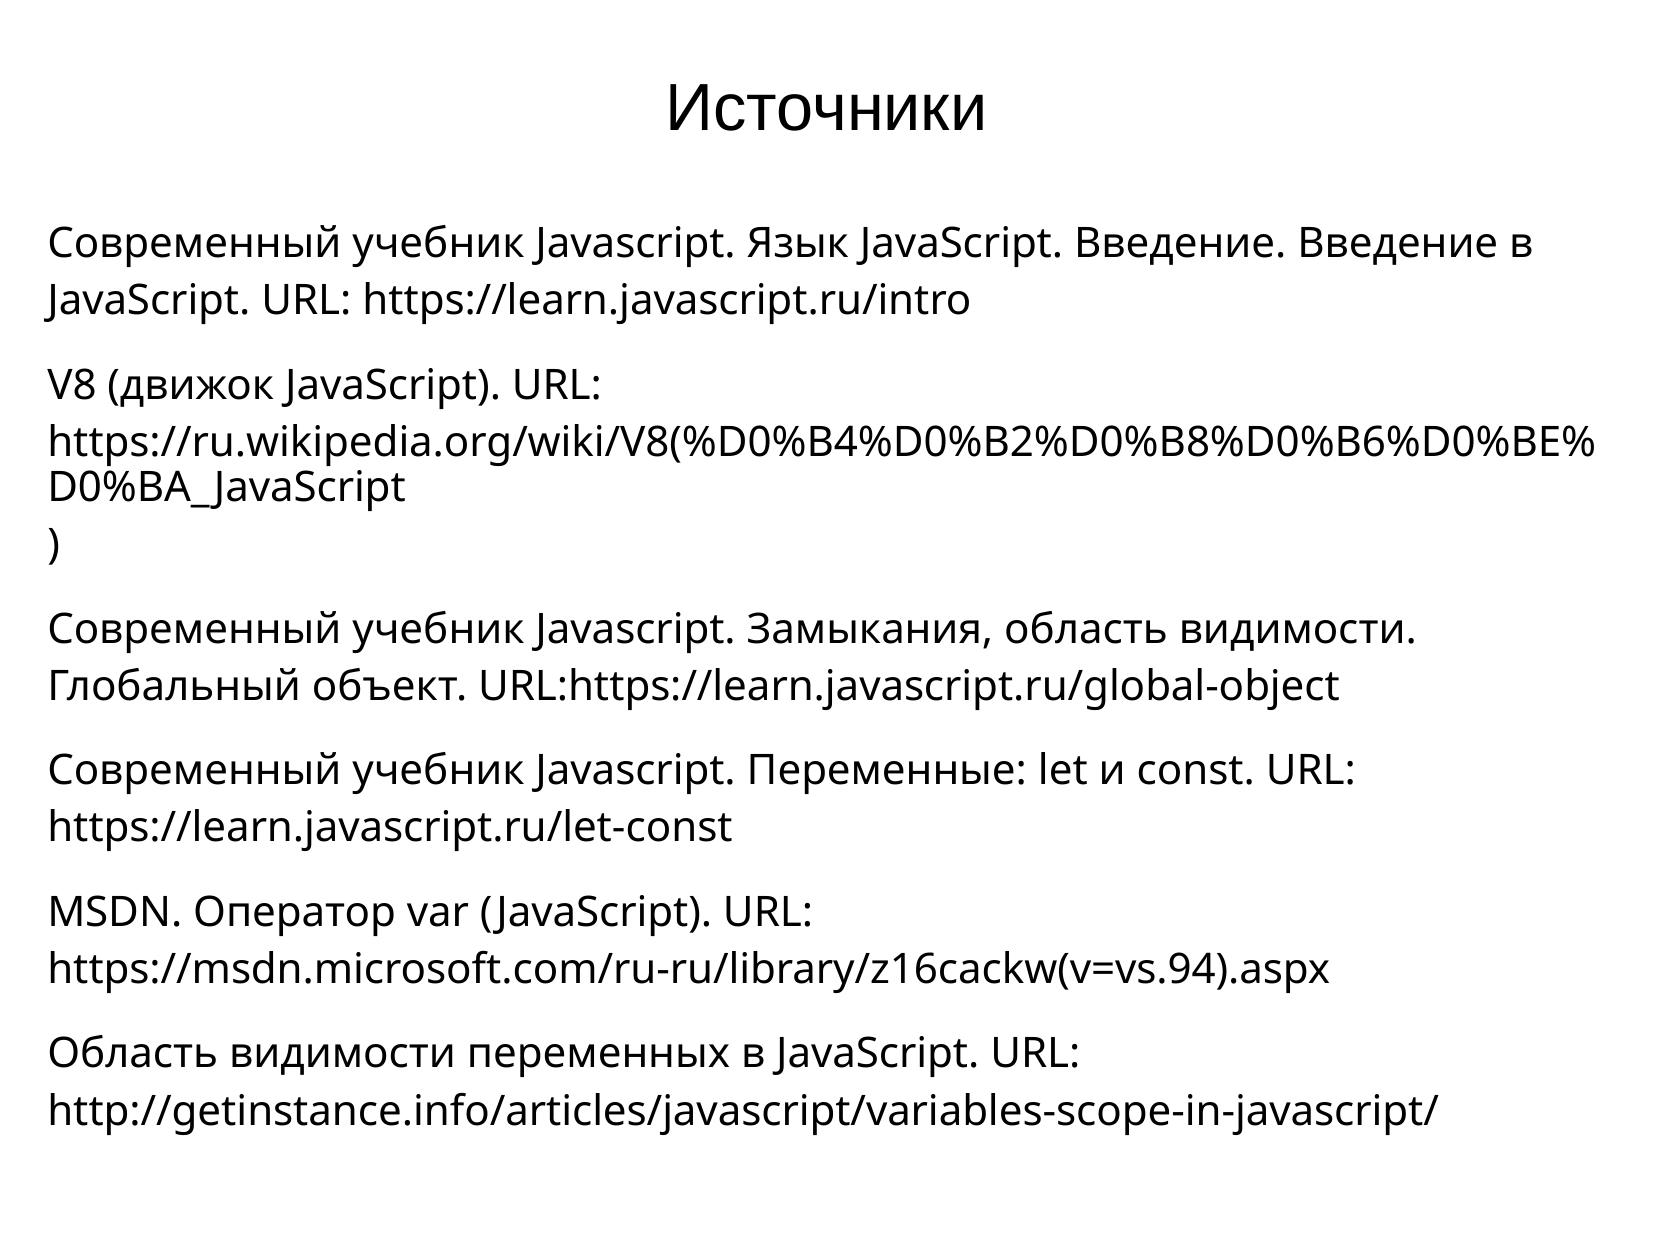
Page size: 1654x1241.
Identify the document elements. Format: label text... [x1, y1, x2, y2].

title Источники [82, 49, 1571, 166]
list Современный учебник Javascript. Язык JavaScript. Введение. Введение в JavaScript. URL: https://learn.javascript.ru/intro V8 (движок JavaScript). URL:https://ru.wikipedia.org/wiki/V8(%D0%B4%D0%B2%D0%B8%D0%B6%D0%BE%D0%BA_JavaScript) Современный учебник Javascript. Замыкания, область видимости. Глобальный объект. URL:https://learn.javascript.ru/global-object Современный учебник Javascript. Переменные: let и const. URL: https://learn.javascript.ru/let-const MSDN. Оператор var (JavaScript). URL: https://msdn.microsoft.com/ru-ru/library/z16cackw(v=vs.94).aspx Область видимости переменных в JavaScript. URL: http://getinstance.info/articles/javascript/variables-scope-in-javascript/ [47, 212, 1619, 1099]
